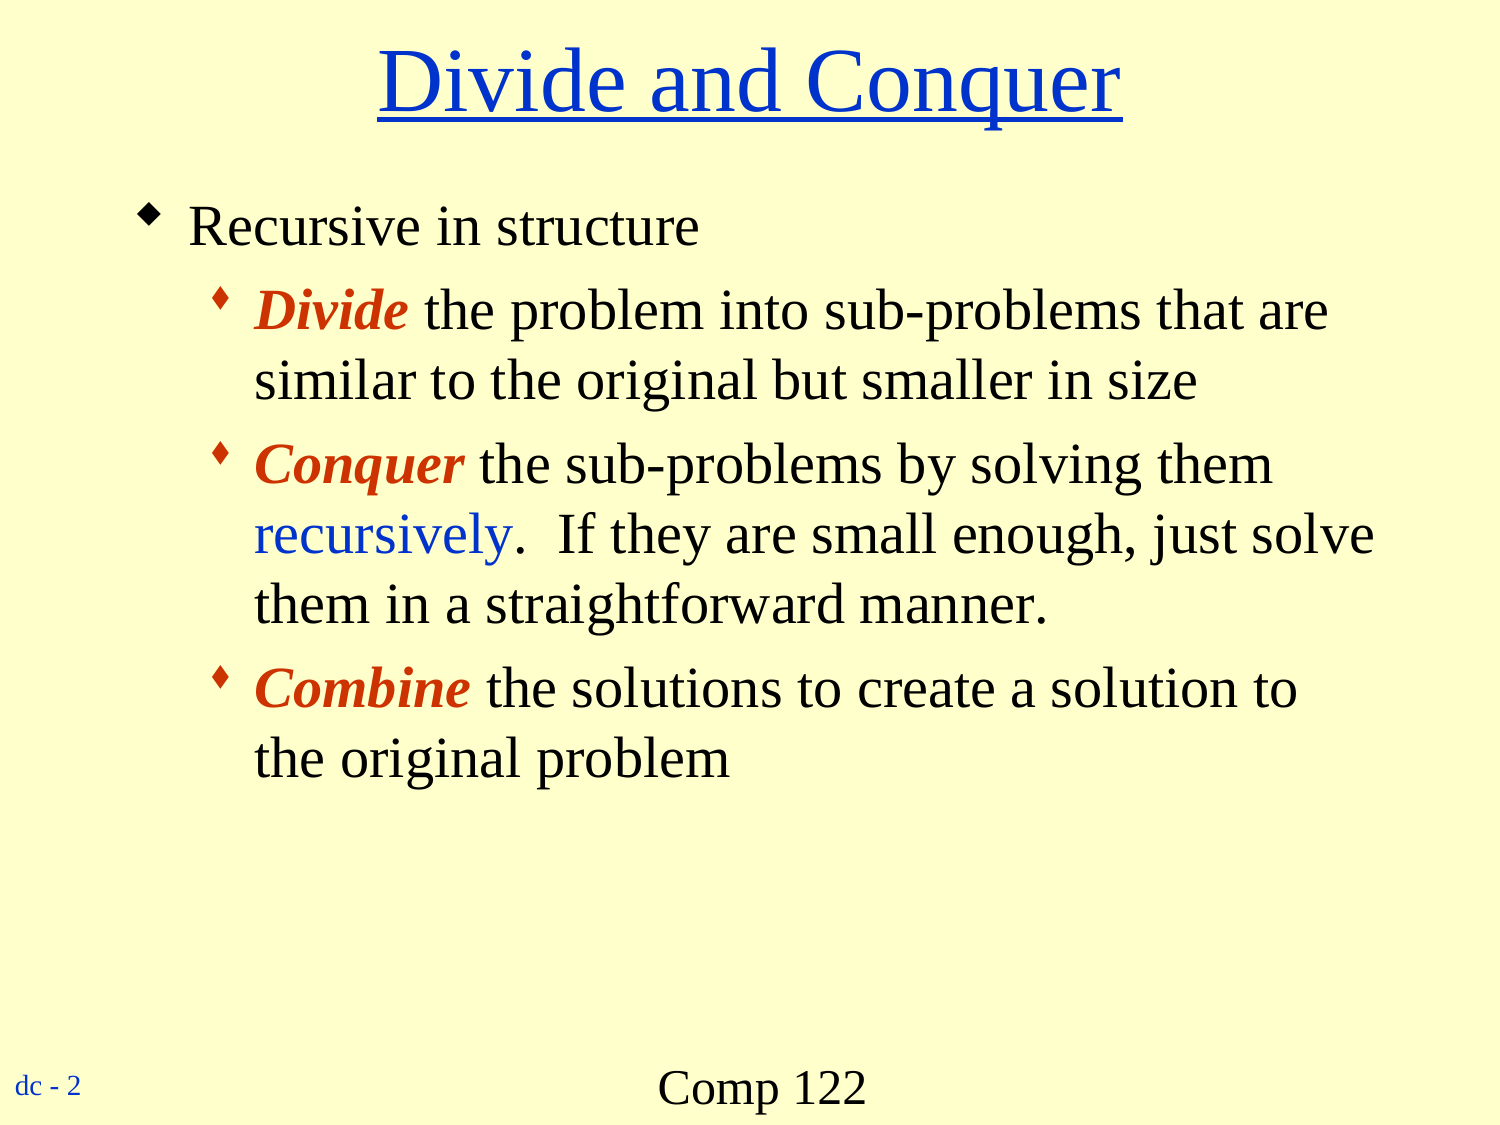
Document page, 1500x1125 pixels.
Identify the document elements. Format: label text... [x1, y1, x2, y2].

list Recursive in structure Divide the problem into sub-problems that are similar to the original but smaller in size Conquer the sub-problems by solving them recursively. If they are small enough, just solve them in a straightforward manner. Combine the solutions to create a solution to the original problem [117, 179, 1393, 928]
title Divide and Conquer [0, 0, 1500, 150]
